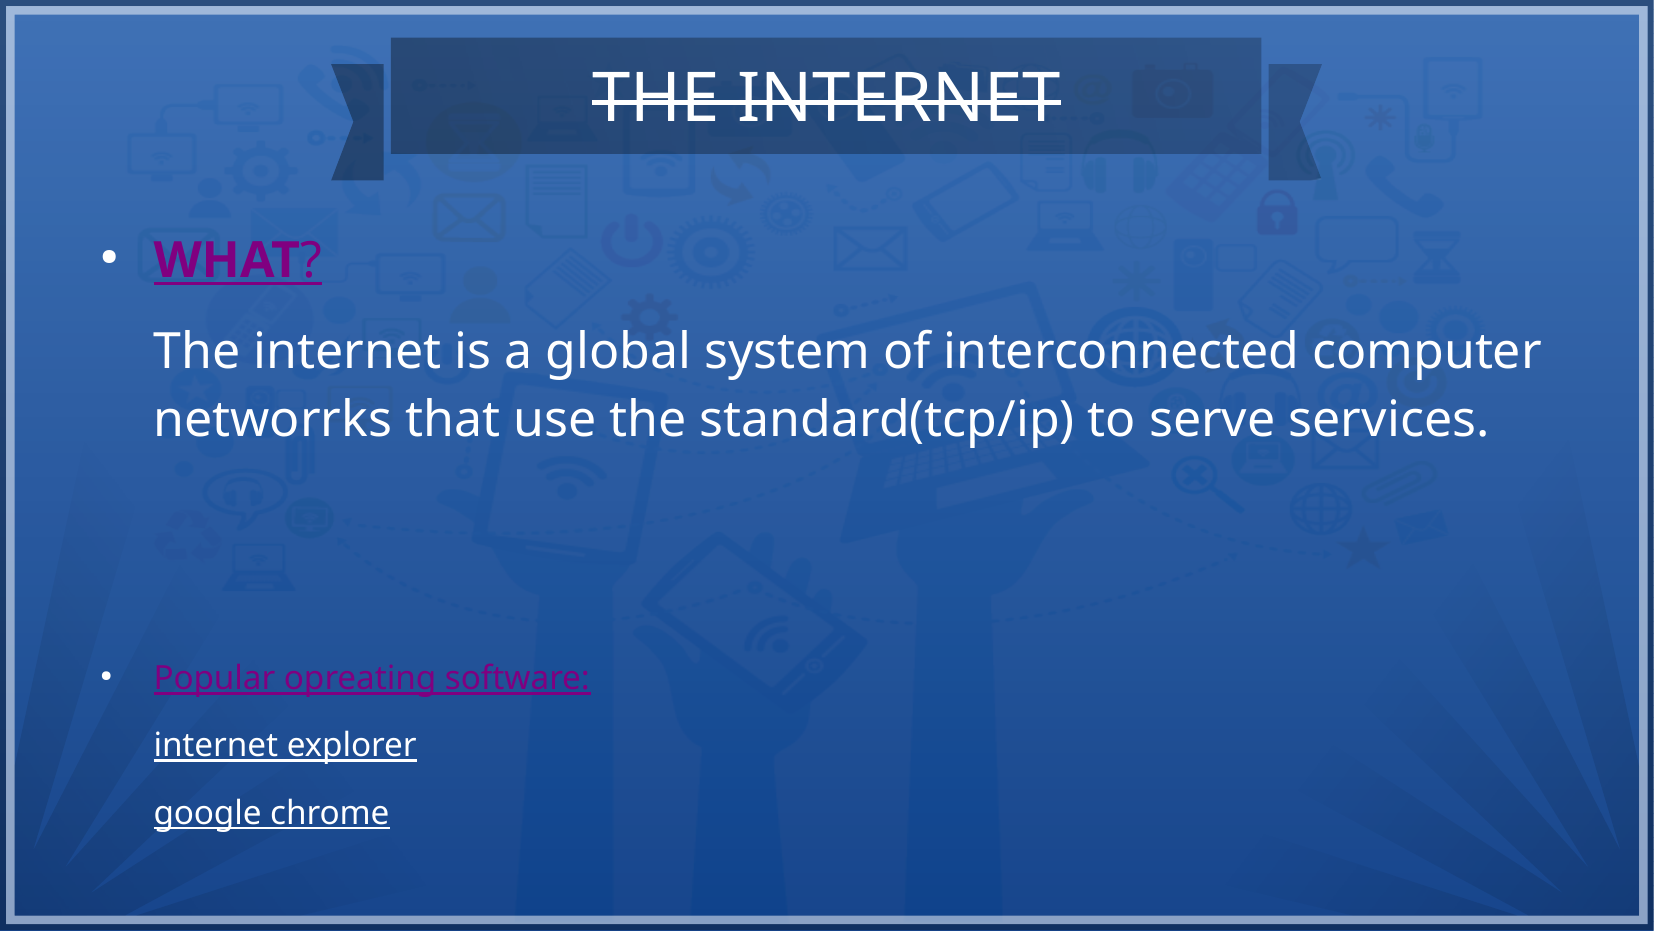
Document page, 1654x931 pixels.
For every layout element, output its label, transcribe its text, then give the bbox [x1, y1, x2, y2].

list WHAT? The internet is a global system of interconnected computer networrks that use the standard(tcp/ip) to serve services. Popular opreating software: internet explorer google chrome [82, 224, 1571, 848]
title THE INTERNET [389, 35, 1264, 154]
